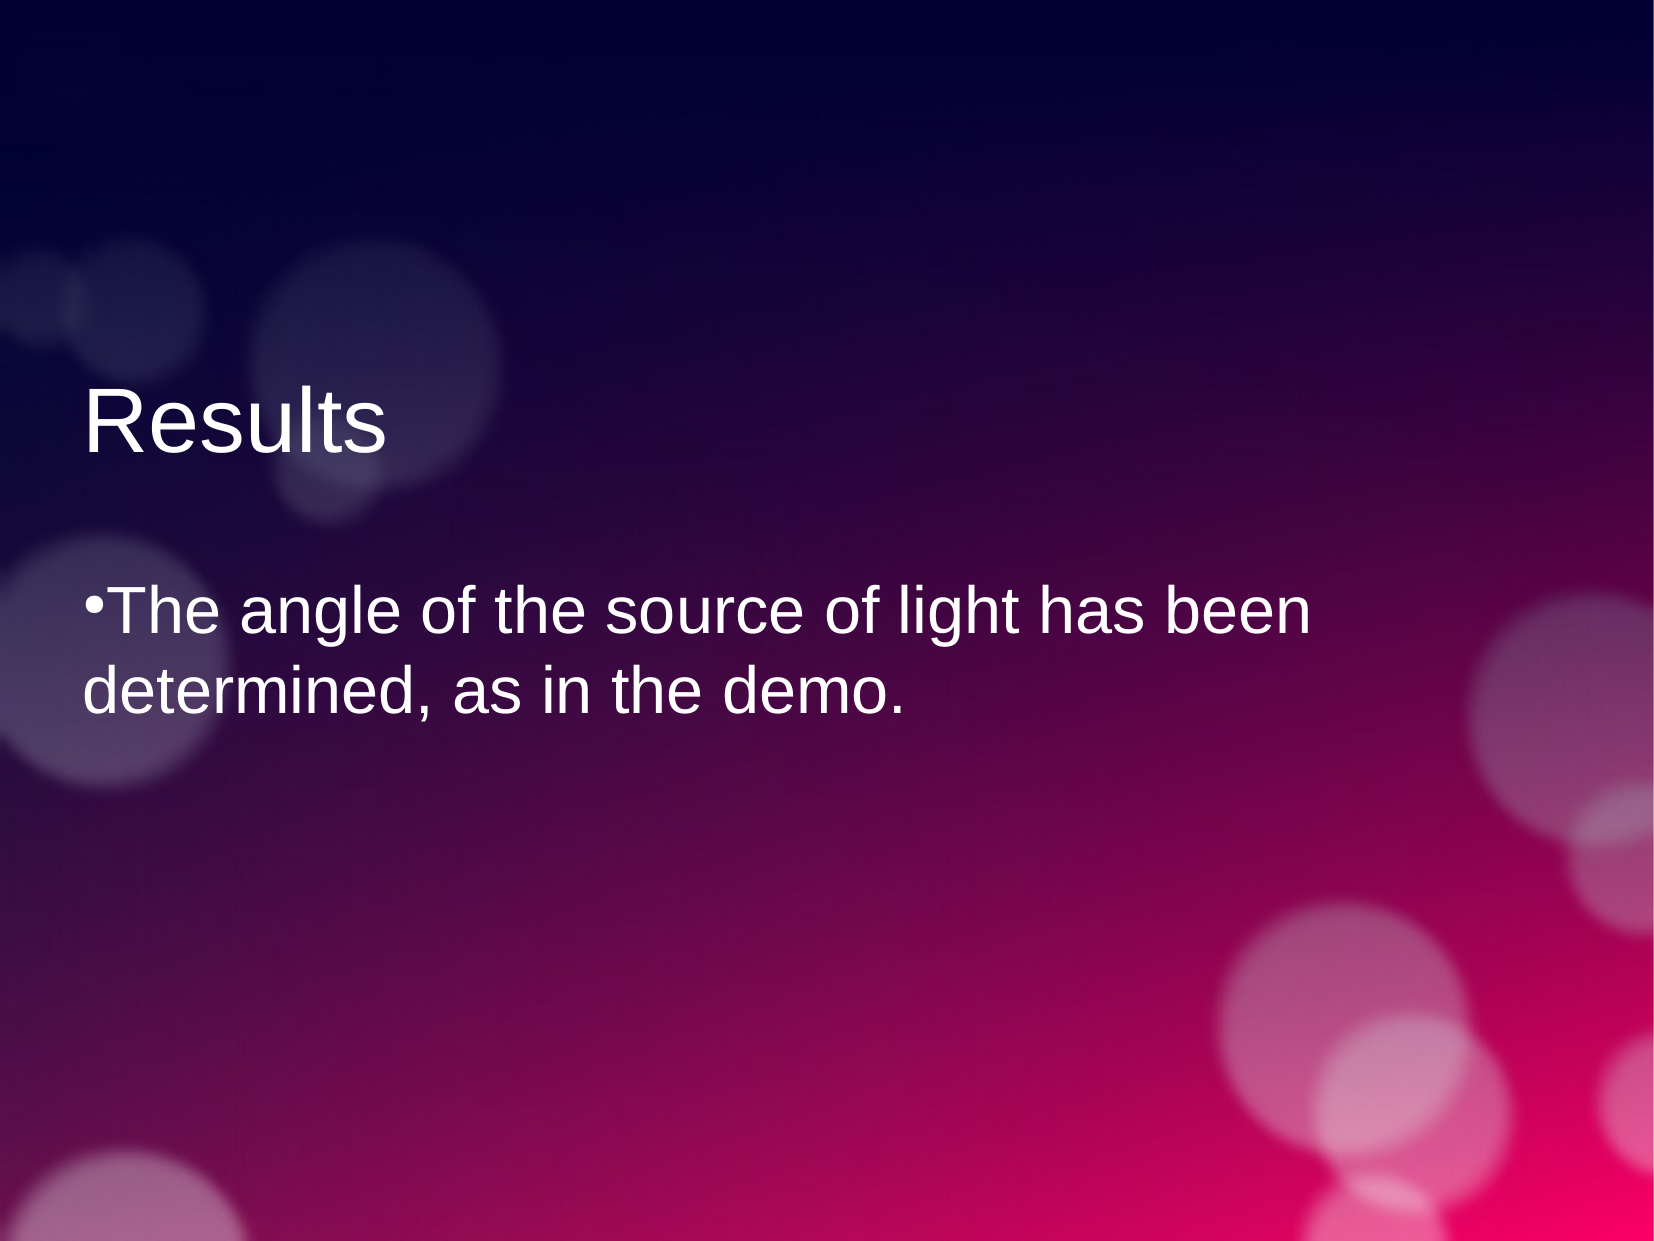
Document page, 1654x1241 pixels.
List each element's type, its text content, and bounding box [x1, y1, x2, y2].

list The angle of the source of light has been determined, as in the demo. [82, 566, 1571, 1010]
title Results [82, 312, 1571, 520]
